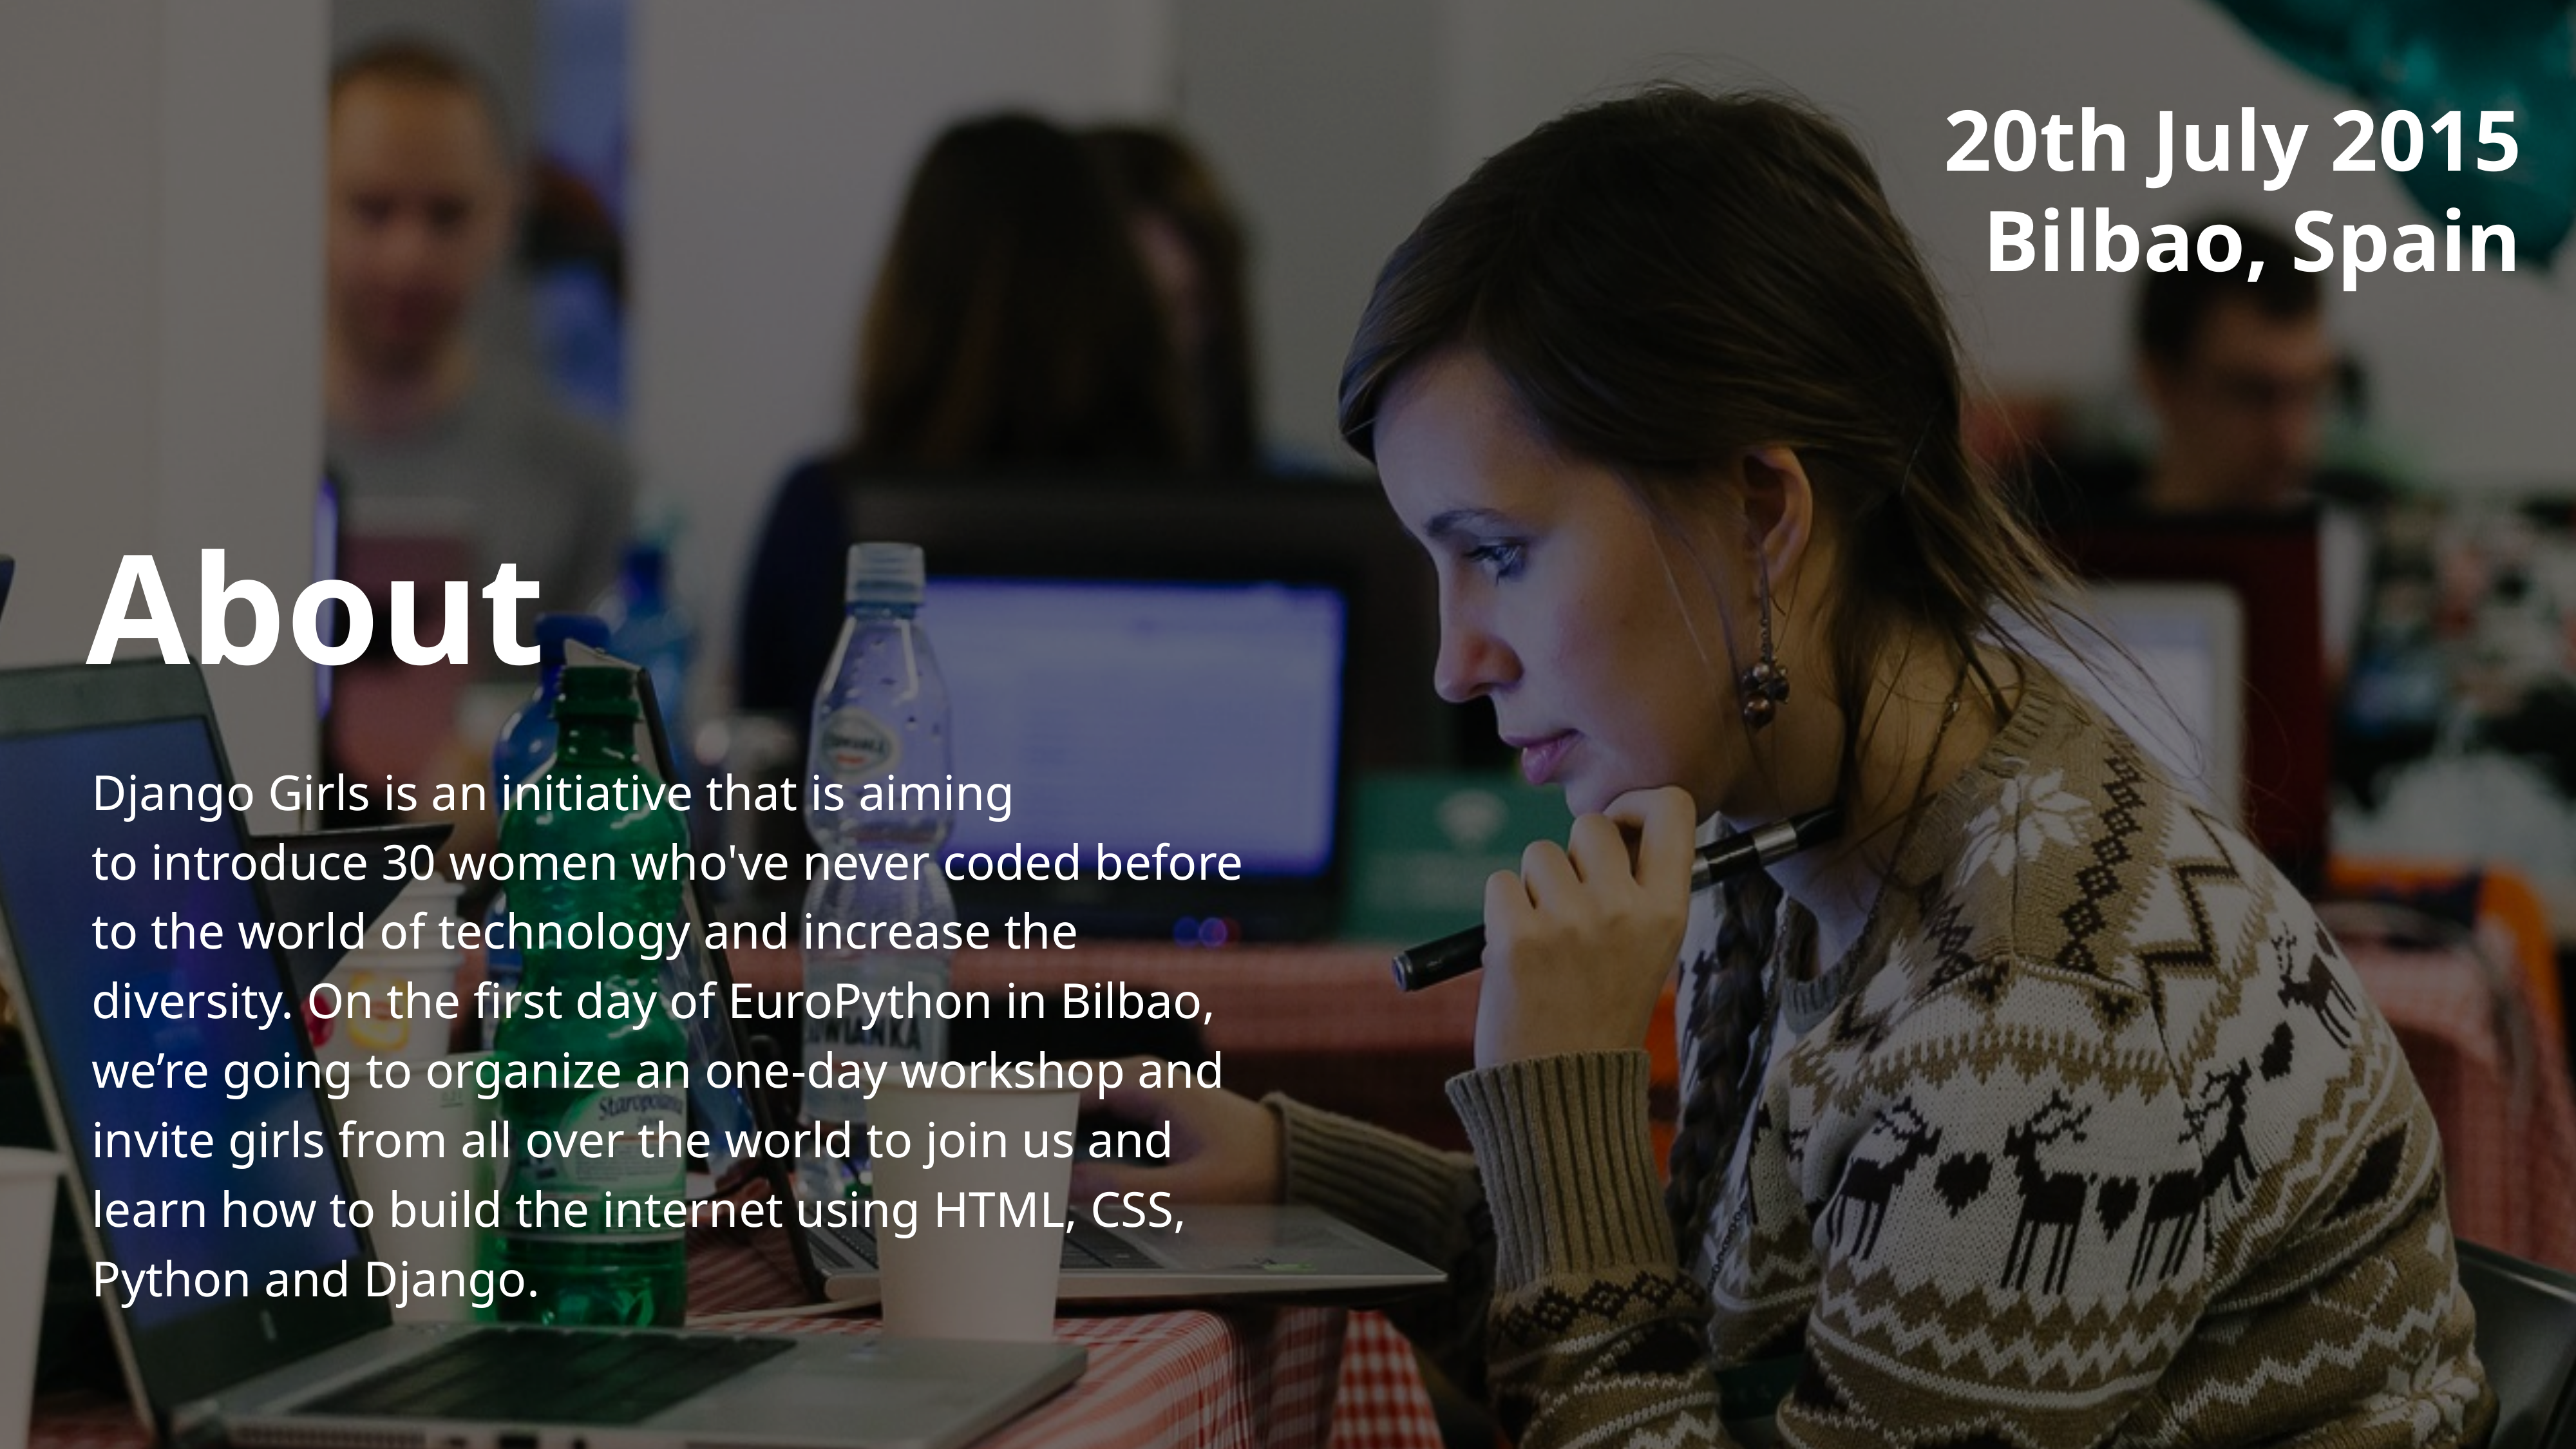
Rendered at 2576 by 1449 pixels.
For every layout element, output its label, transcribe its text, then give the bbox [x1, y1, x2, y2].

title About [86, 482, 2305, 724]
text_box Django Girls is an initiative that is aiming to introduce 30 women who've never coded before to the world of technology and increase the diversity. On the first day of EuroPython in Bilbao, we’re going to organize an one-day workshop and invite girls from all over the world to join us and learn how to build the internet using HTML, CSS, Python and Django. [86, 744, 1285, 1312]
text_box [0, 0, 2576, 1449]
text_box 20th July 2015 Bilbao, Spain [303, 67, 2522, 309]
